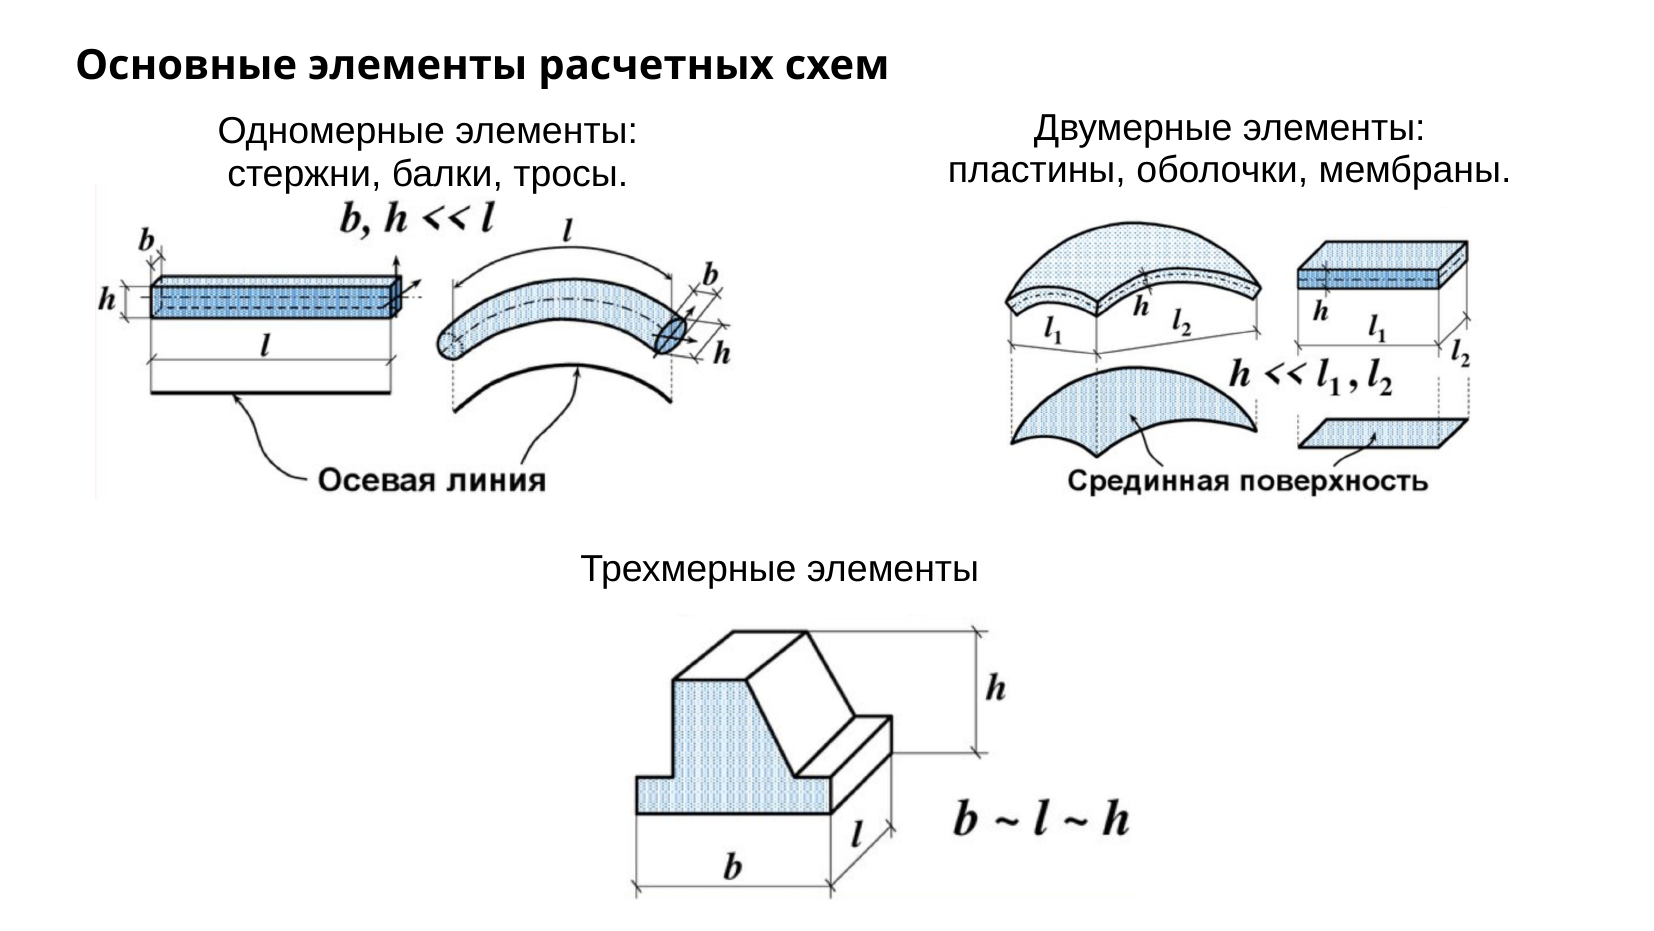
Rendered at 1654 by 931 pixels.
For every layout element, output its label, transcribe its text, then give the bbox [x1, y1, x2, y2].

picture [991, 207, 1486, 500]
picture [623, 614, 1137, 900]
text_box Одномерные элементы: стержни, балки, тросы. [202, 102, 654, 202]
picture [95, 183, 745, 499]
text_box Двумерные элементы: пластины, оболочки, мембраны. [915, 99, 1546, 198]
title Основные элементы расчетных схем [75, 37, 1564, 91]
text_box Трехмерные элементы [465, 540, 1096, 631]
